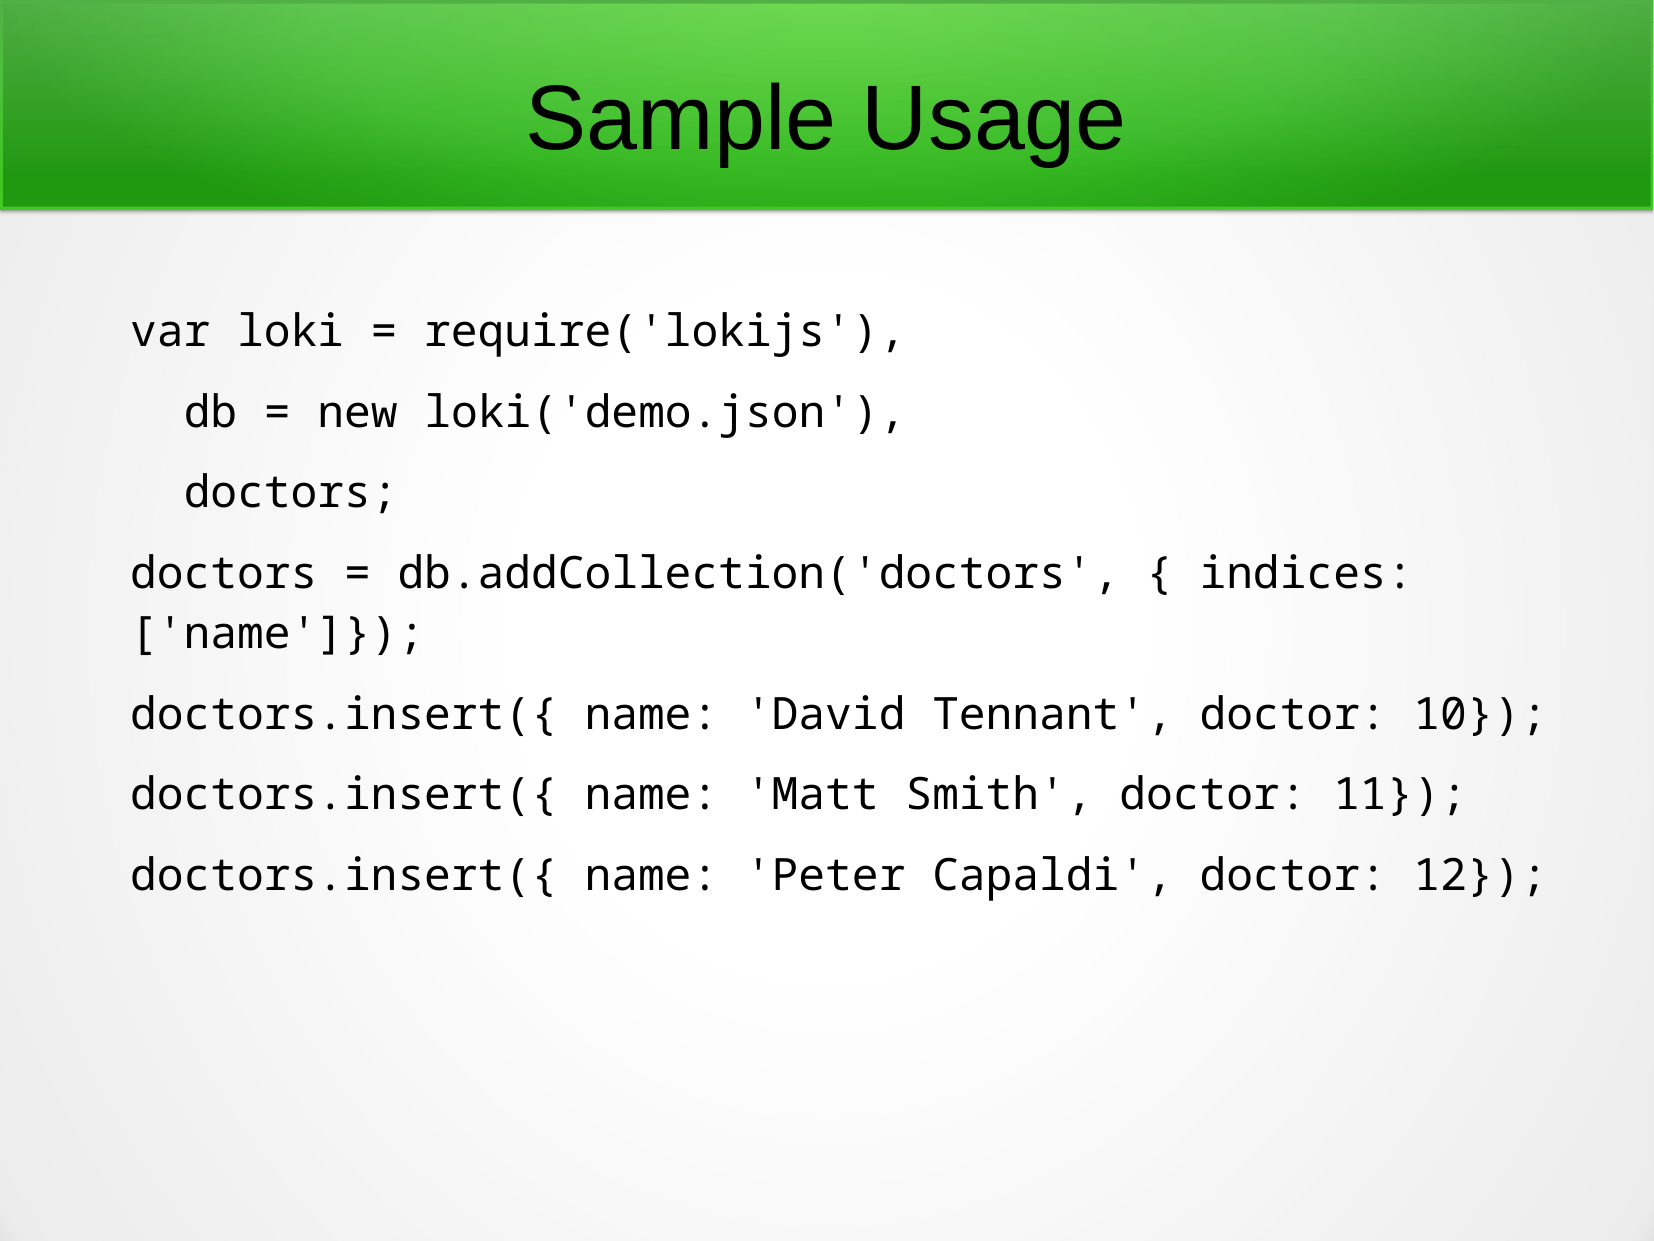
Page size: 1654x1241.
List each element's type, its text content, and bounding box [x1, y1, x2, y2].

list var loki = require('lokijs'), db = new loki('demo.json'), doctors; doctors = db.addCollection('doctors', { indices: ['name']}); doctors.insert({ name: 'David Tennant', doctor: 10}); doctors.insert({ name: 'Matt Smith', doctor: 11}); doctors.insert({ name: 'Peter Capaldi', doctor: 12}); [82, 299, 1571, 1019]
title Sample Usage [82, 47, 1571, 189]
